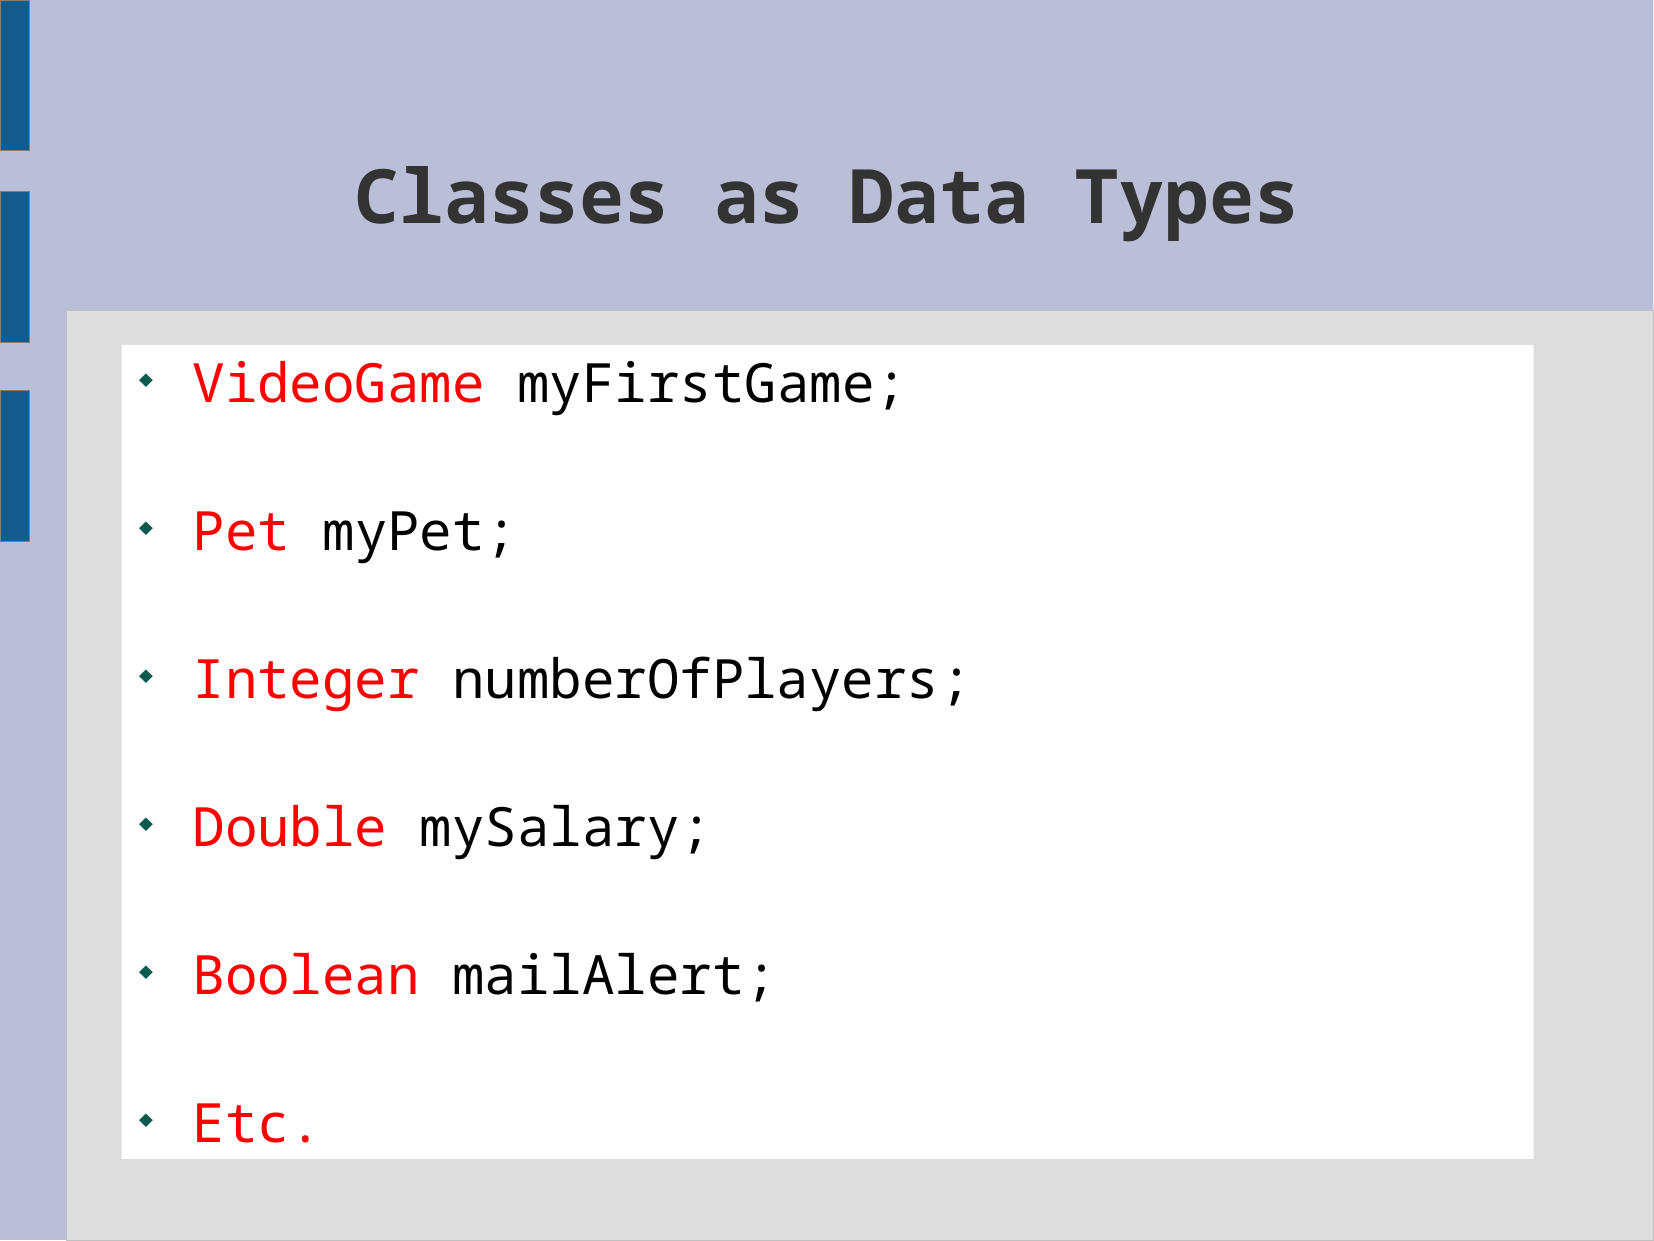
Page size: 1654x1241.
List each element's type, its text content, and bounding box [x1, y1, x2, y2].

list VideoGame myFirstGame; Pet myPet; Integer numberOfPlayers; Double mySalary; Boolean mailAlert; Etc. [121, 344, 1534, 1044]
title Classes as Data Types [121, 91, 1534, 299]
